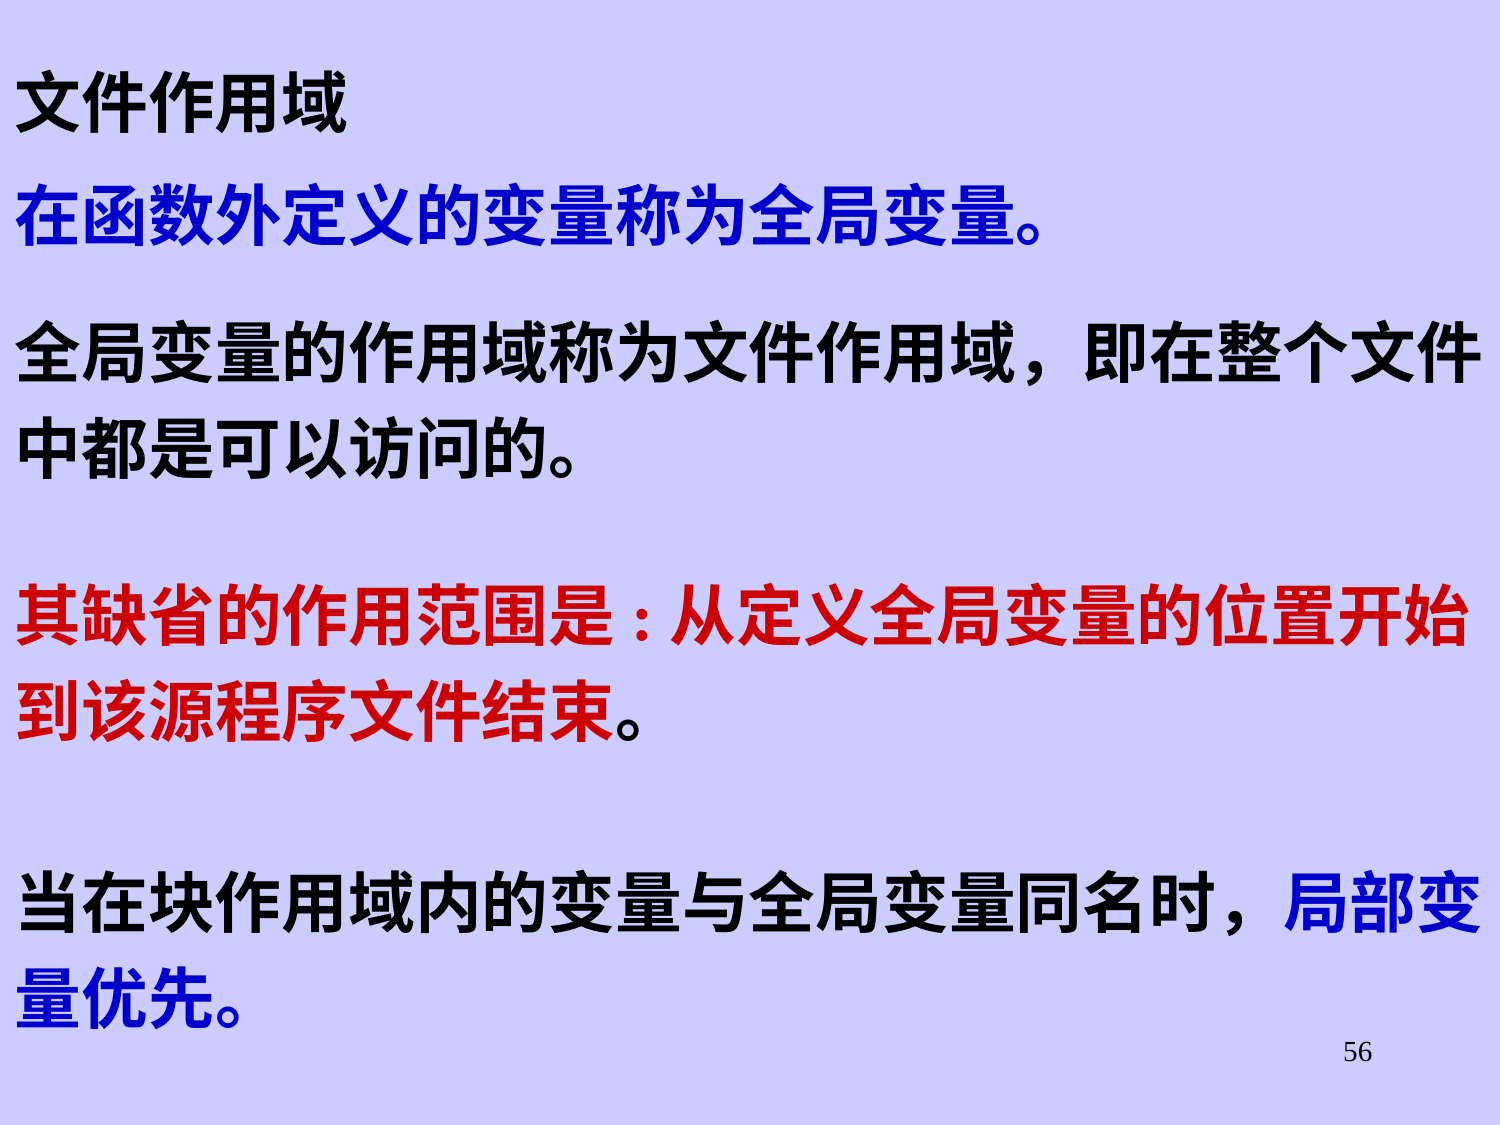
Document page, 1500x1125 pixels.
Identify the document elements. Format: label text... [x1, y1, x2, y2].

text_box 文件作用域 [0, 37, 1463, 149]
text_box 当在块作用域内的变量与全局变量同名时，局部变量优先。 [0, 837, 1500, 1045]
text_box 在函数外定义的变量称为全局变量。 全局变量的作用域称为文件作用域，即在整个文件中都是可以访问的。 [0, 149, 1500, 495]
text_box <编号> [1074, 1045, 1388, 1101]
text_box 其缺省的作用范围是:从定义全局变量的位置开始到该源程序文件结束。 [0, 549, 1500, 758]
